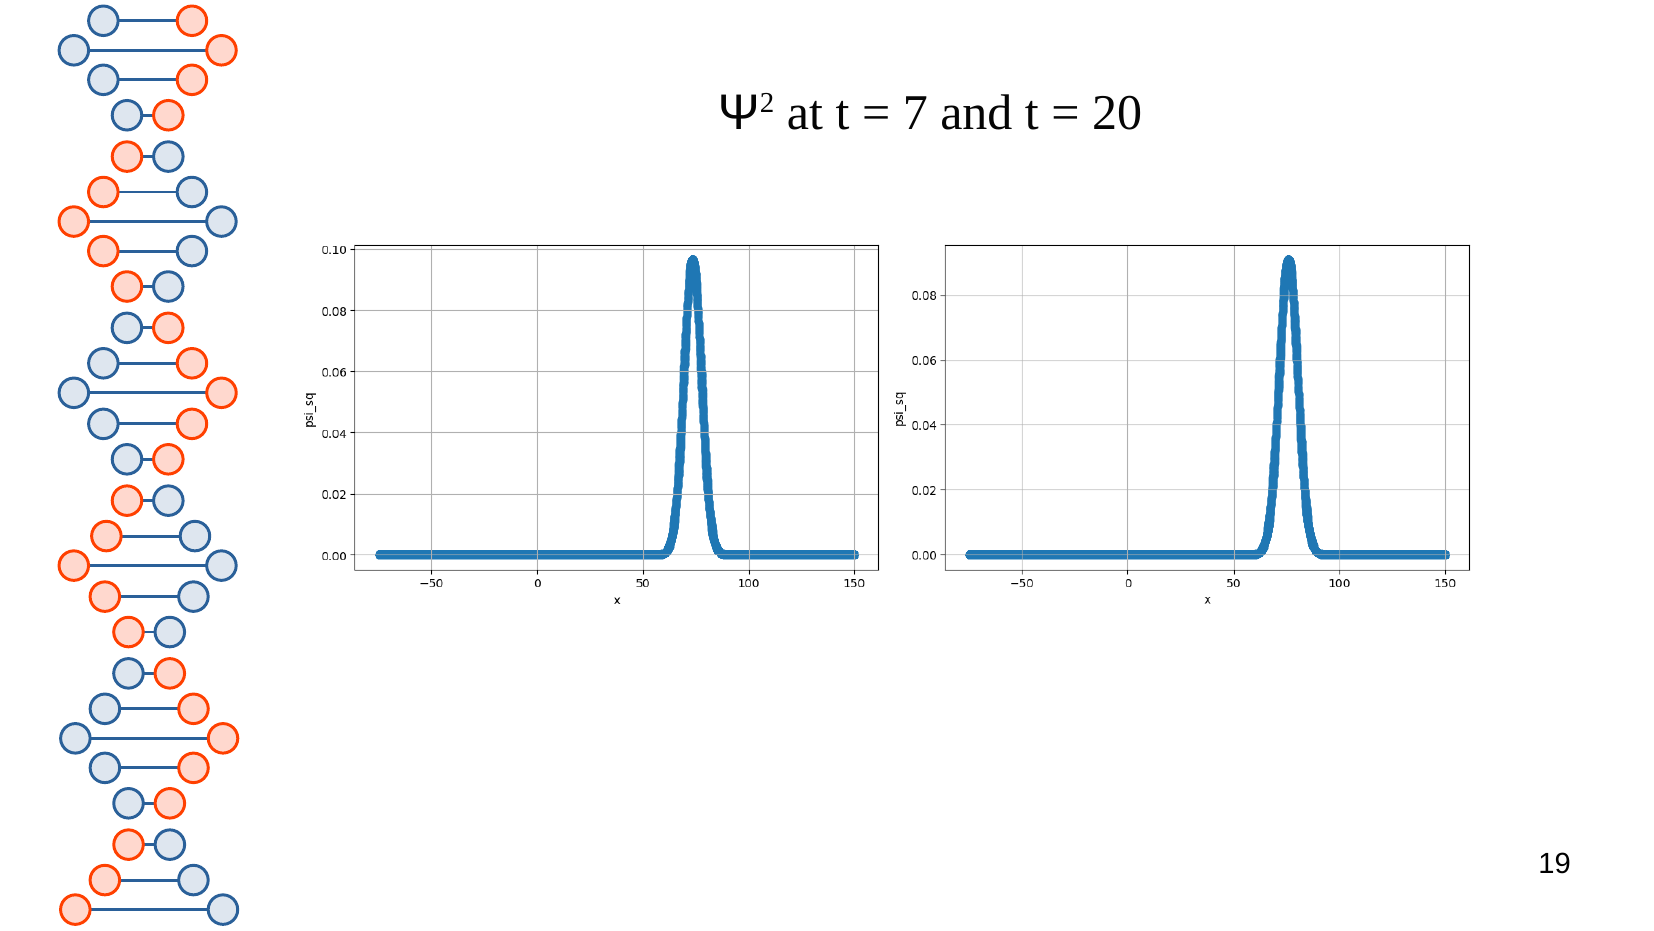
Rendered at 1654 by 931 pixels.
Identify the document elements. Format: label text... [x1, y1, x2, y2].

title Ψ2 at t = 7 and t = 20 [265, 35, 1595, 189]
picture [295, 236, 1477, 614]
